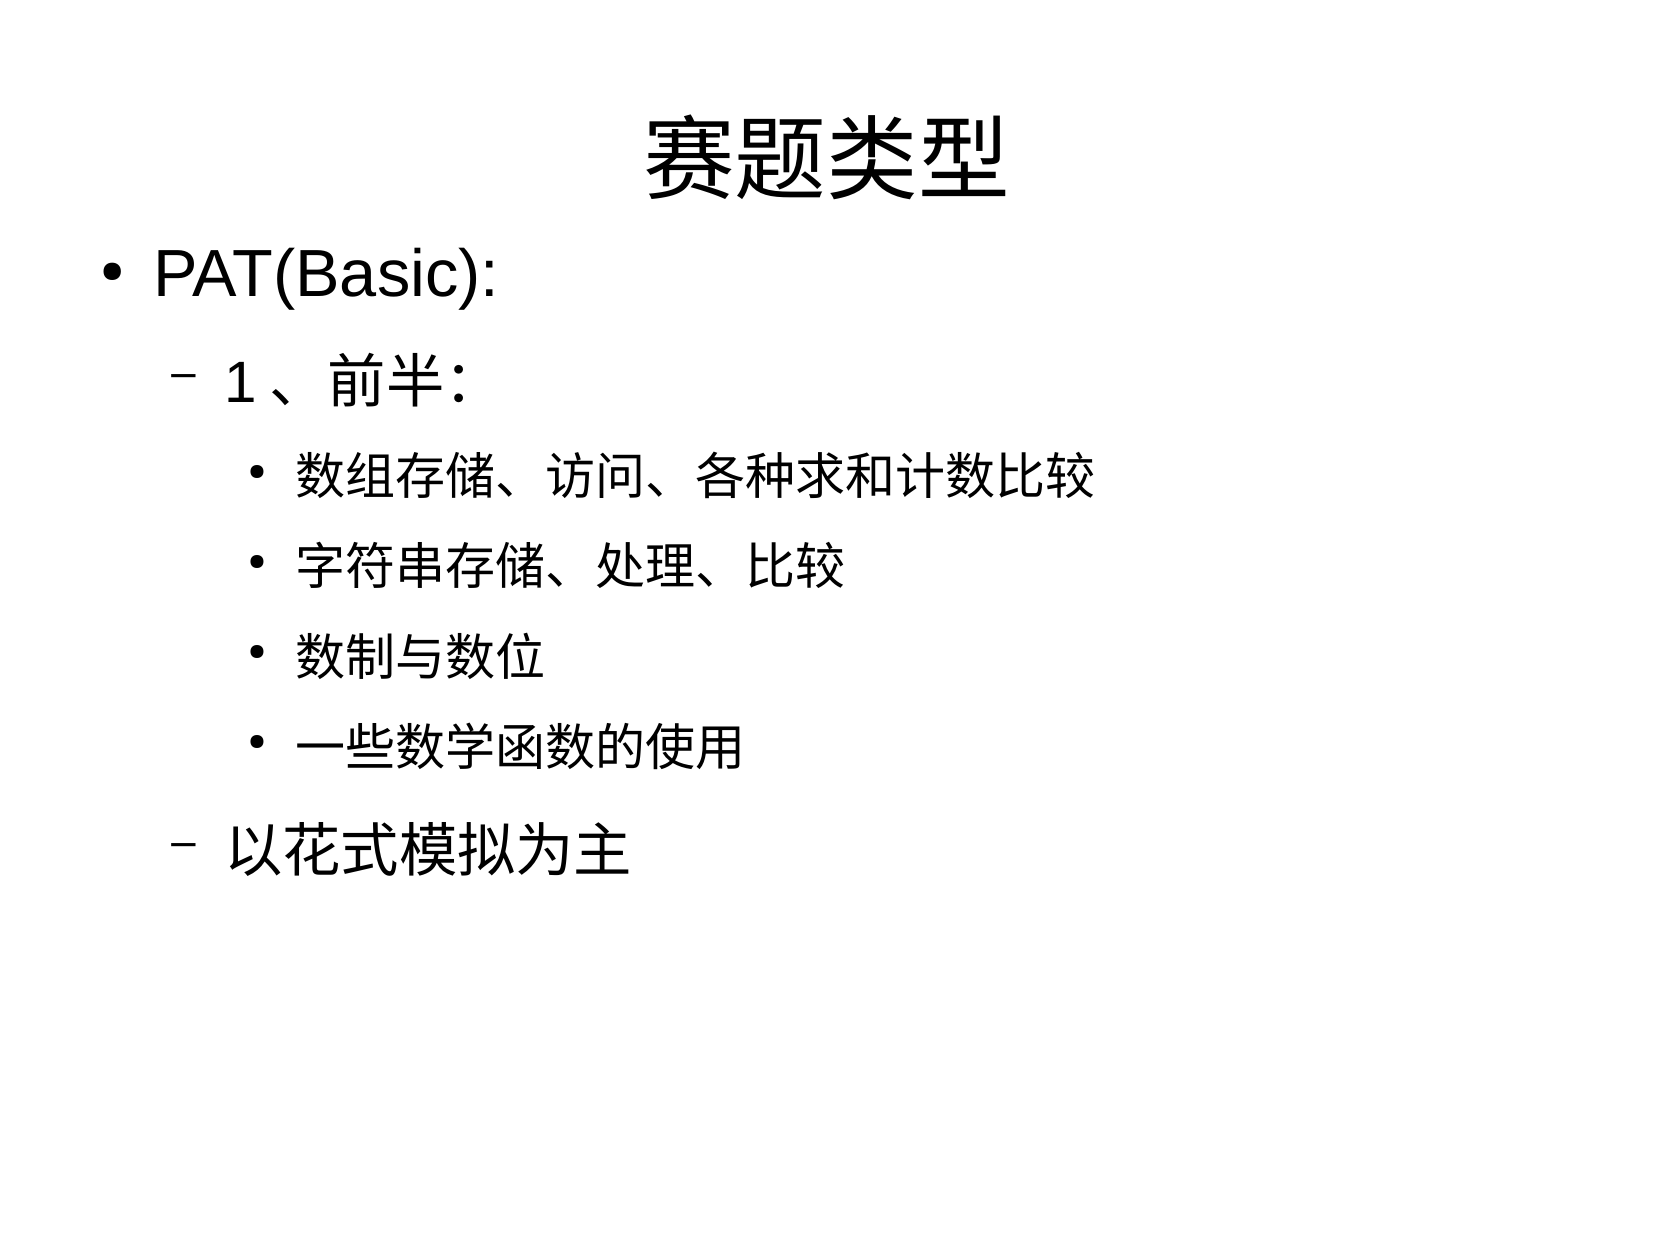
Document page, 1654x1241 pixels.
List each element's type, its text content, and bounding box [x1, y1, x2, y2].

title 赛题类型 [82, 49, 1571, 236]
list PAT(Basic): 1、前半： 数组存储、访问、各种求和计数比较 字符串存储、处理、比较 数制与数位 一些数学函数的使用 以花式模拟为主 [82, 236, 1571, 1205]
